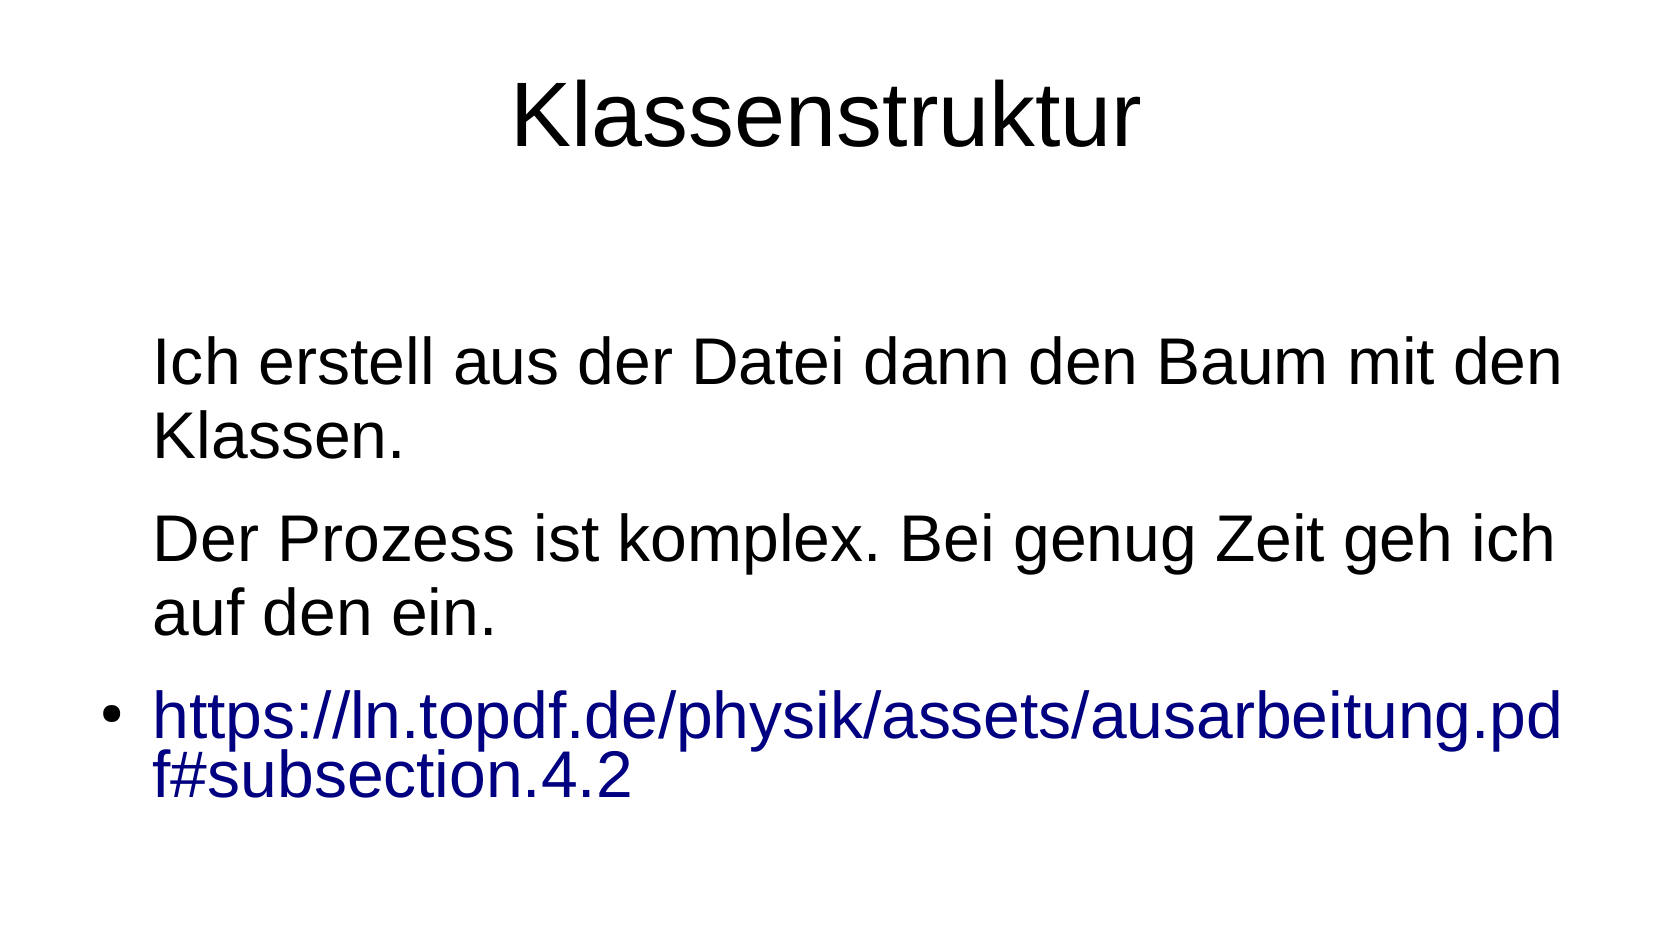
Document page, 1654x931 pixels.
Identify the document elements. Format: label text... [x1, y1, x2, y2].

title Klassenstruktur [82, 37, 1571, 193]
list Ich erstell aus der Datei dann den Baum mit den Klassen. Der Prozess ist komplex. Bei genug Zeit geh ich auf den ein. https://ln.topdf.de/physik/assets/ausarbeitung.pdf#subsection.4.2 [82, 324, 1571, 758]
